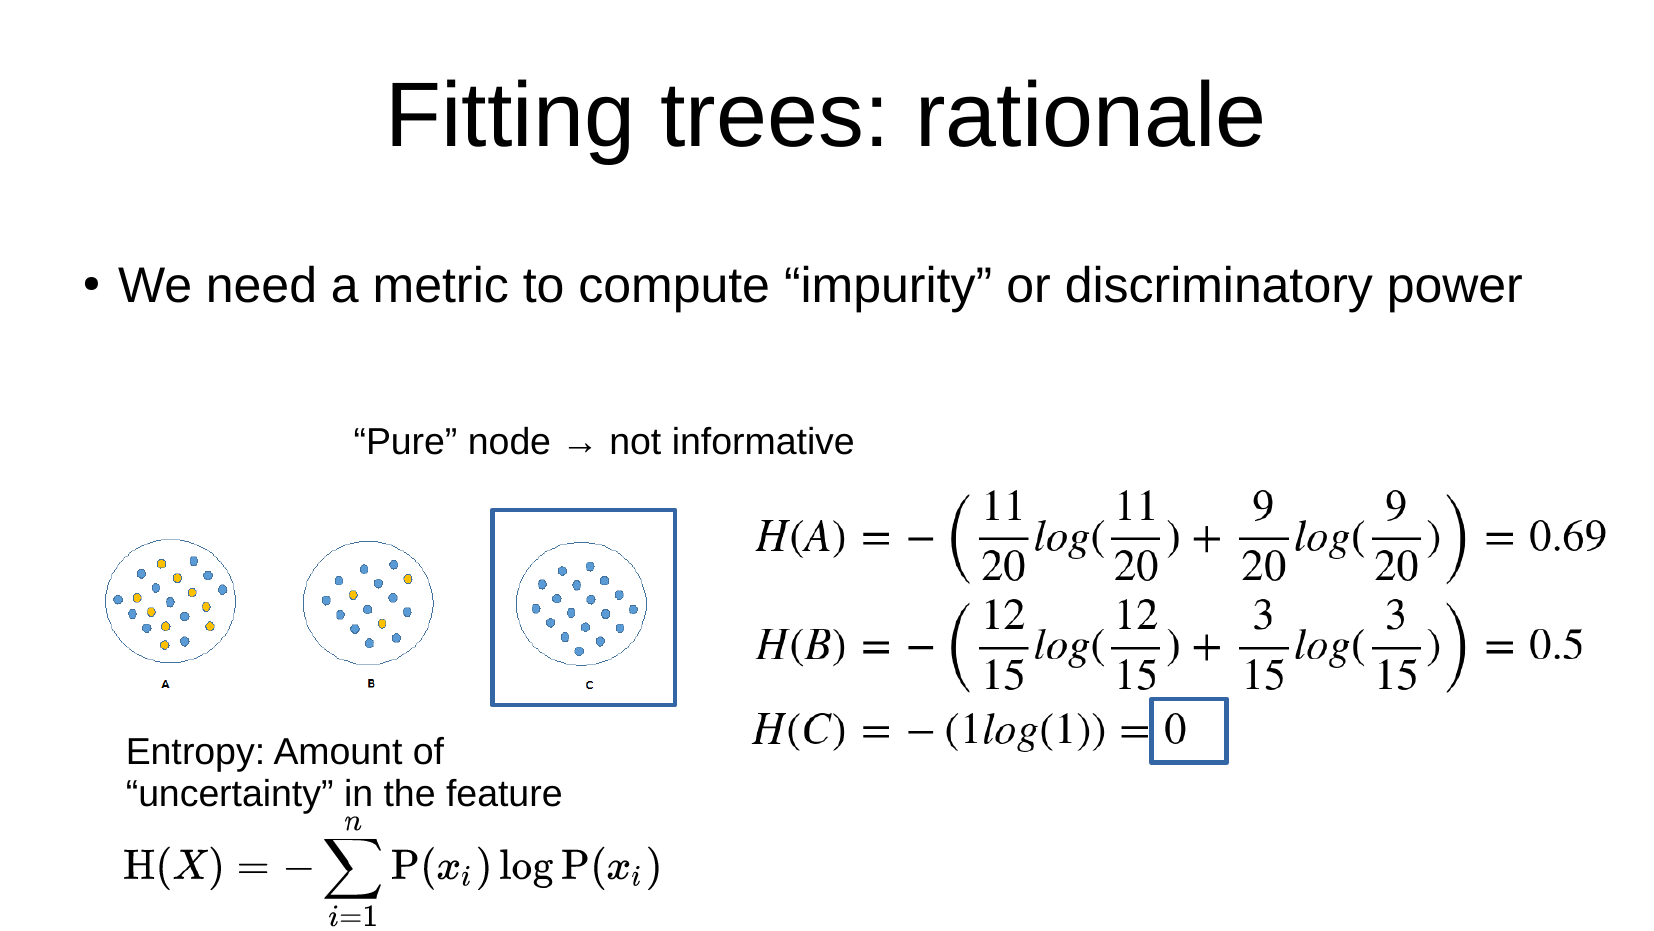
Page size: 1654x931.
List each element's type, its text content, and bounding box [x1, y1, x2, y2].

title Fitting trees: rationale [82, 37, 1571, 193]
text_box Entropy: Amount of “uncertainty” in the feature [111, 723, 622, 823]
picture [105, 505, 648, 706]
picture [120, 808, 662, 931]
picture [732, 470, 1645, 781]
text_box “Pure” node → not informative [338, 413, 871, 471]
subtitle We need a metric to compute “impurity” or discriminatory power [82, 229, 1571, 769]
picture [495, 512, 648, 703]
